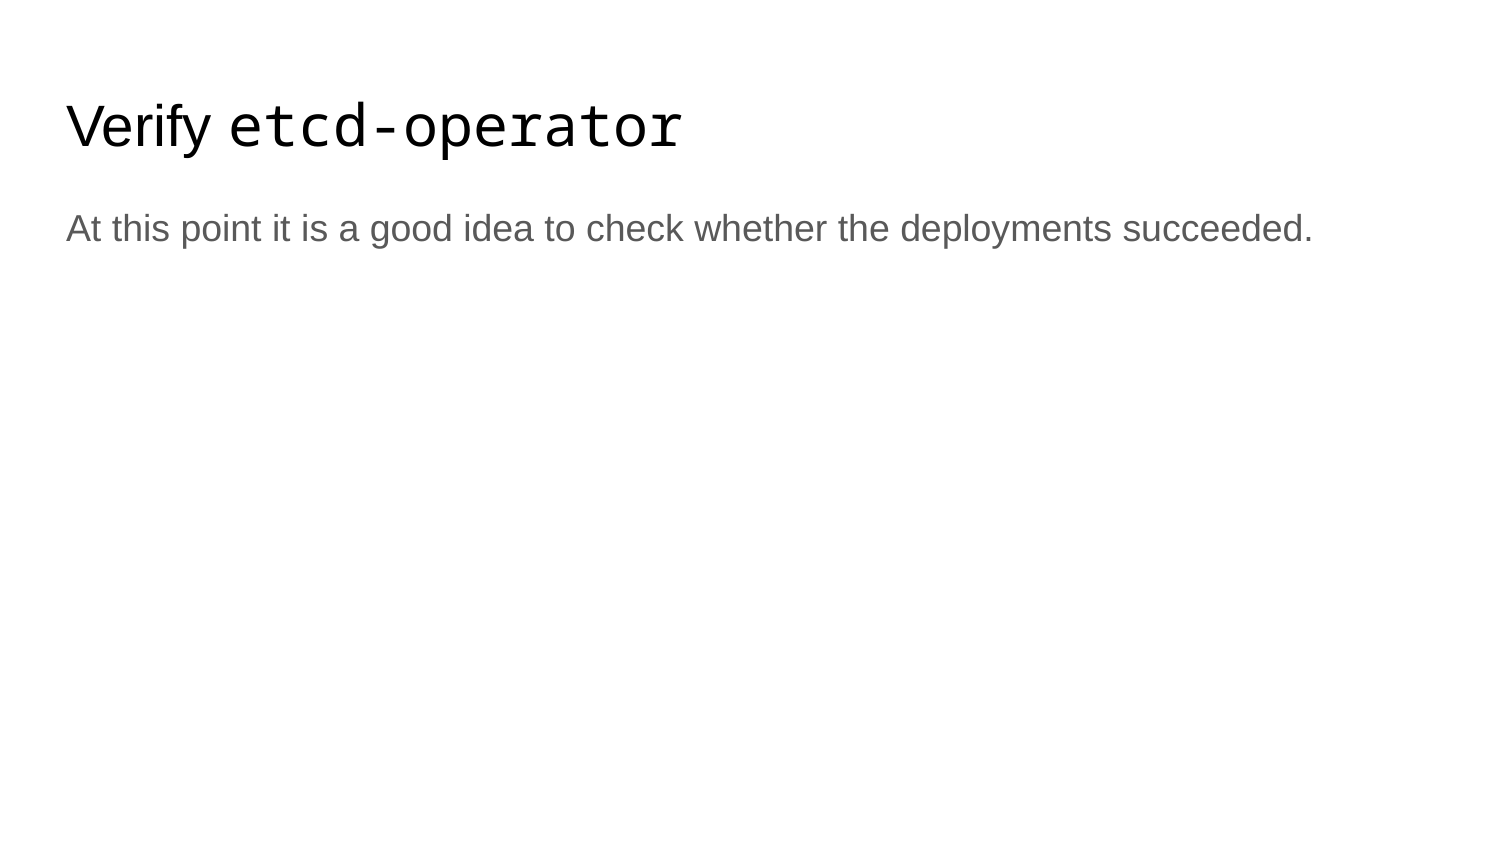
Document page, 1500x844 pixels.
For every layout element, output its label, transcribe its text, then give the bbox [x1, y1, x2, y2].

list At this point it is a good idea to check whether the deployments succeeded. [51, 189, 1449, 750]
title Verify etcd-operator [51, 72, 1449, 167]
